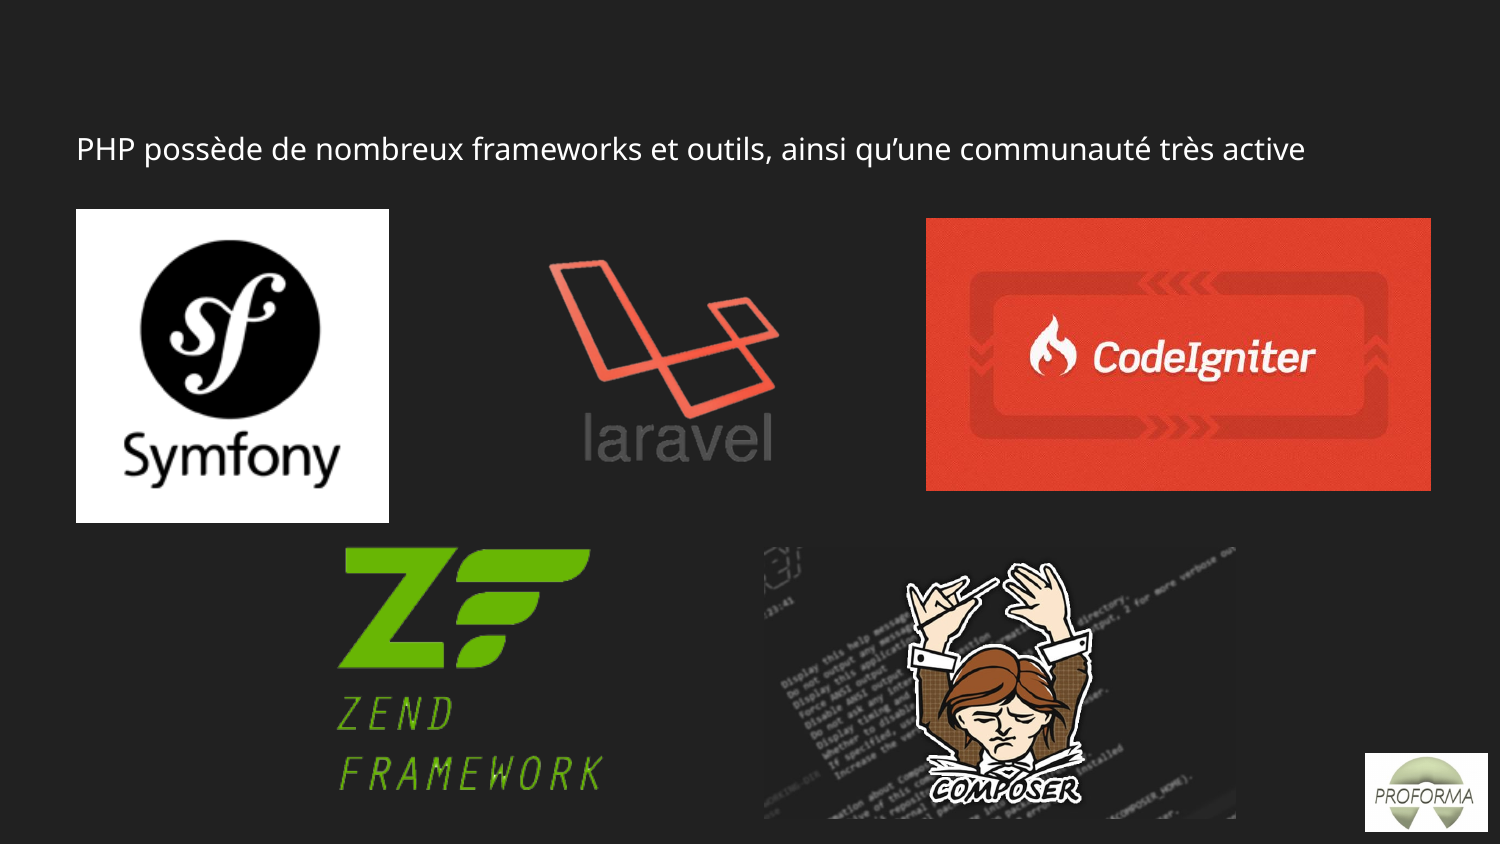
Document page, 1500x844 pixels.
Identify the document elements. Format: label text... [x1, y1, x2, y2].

picture [76, 209, 830, 835]
title PHP possède de nombreux frameworks et outils, ainsi qu’une communauté très active [61, 88, 1466, 185]
picture [926, 218, 1431, 491]
picture [1365, 753, 1488, 832]
picture [764, 547, 1236, 819]
